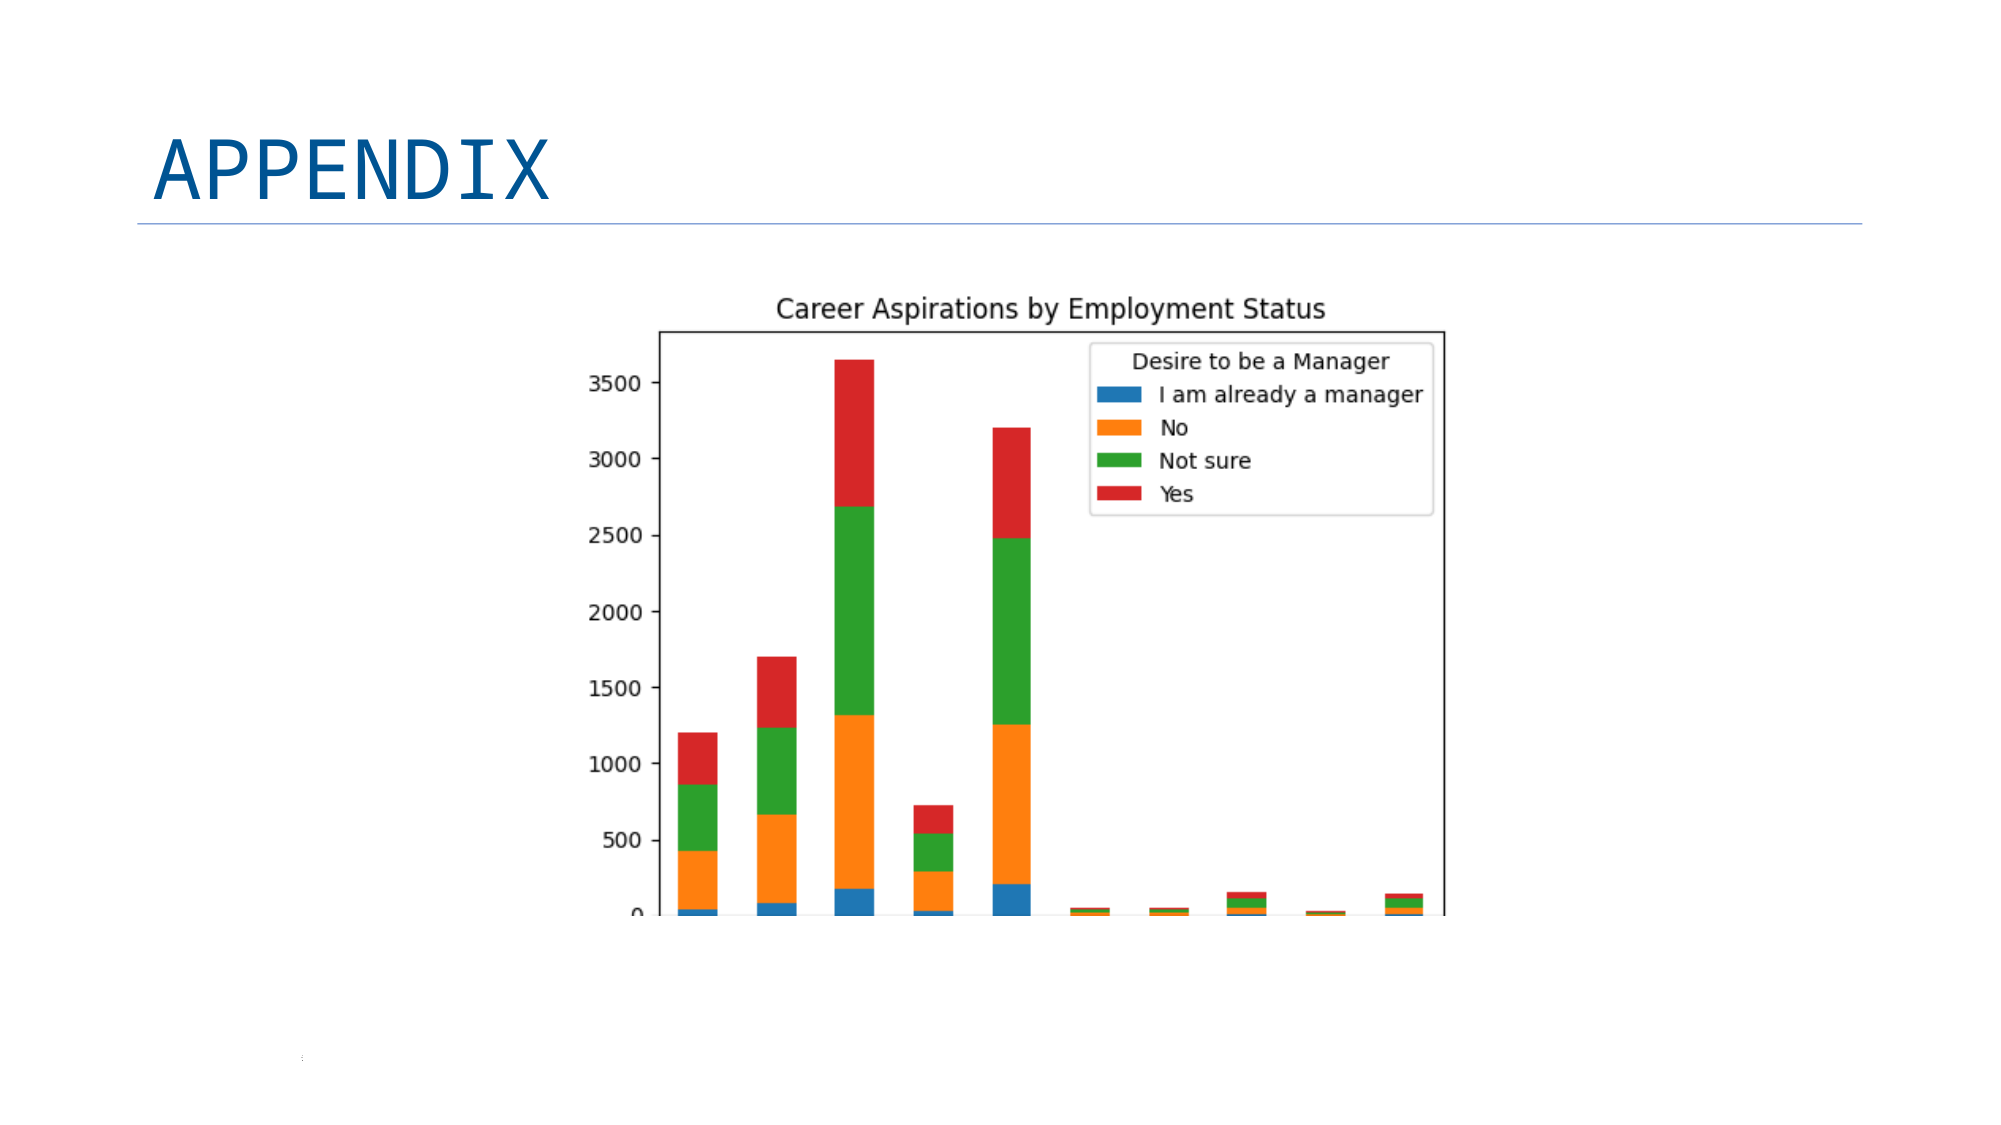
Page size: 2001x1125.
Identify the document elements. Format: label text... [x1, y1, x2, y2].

title APPENDIX [137, 59, 1863, 278]
picture [577, 281, 1553, 916]
